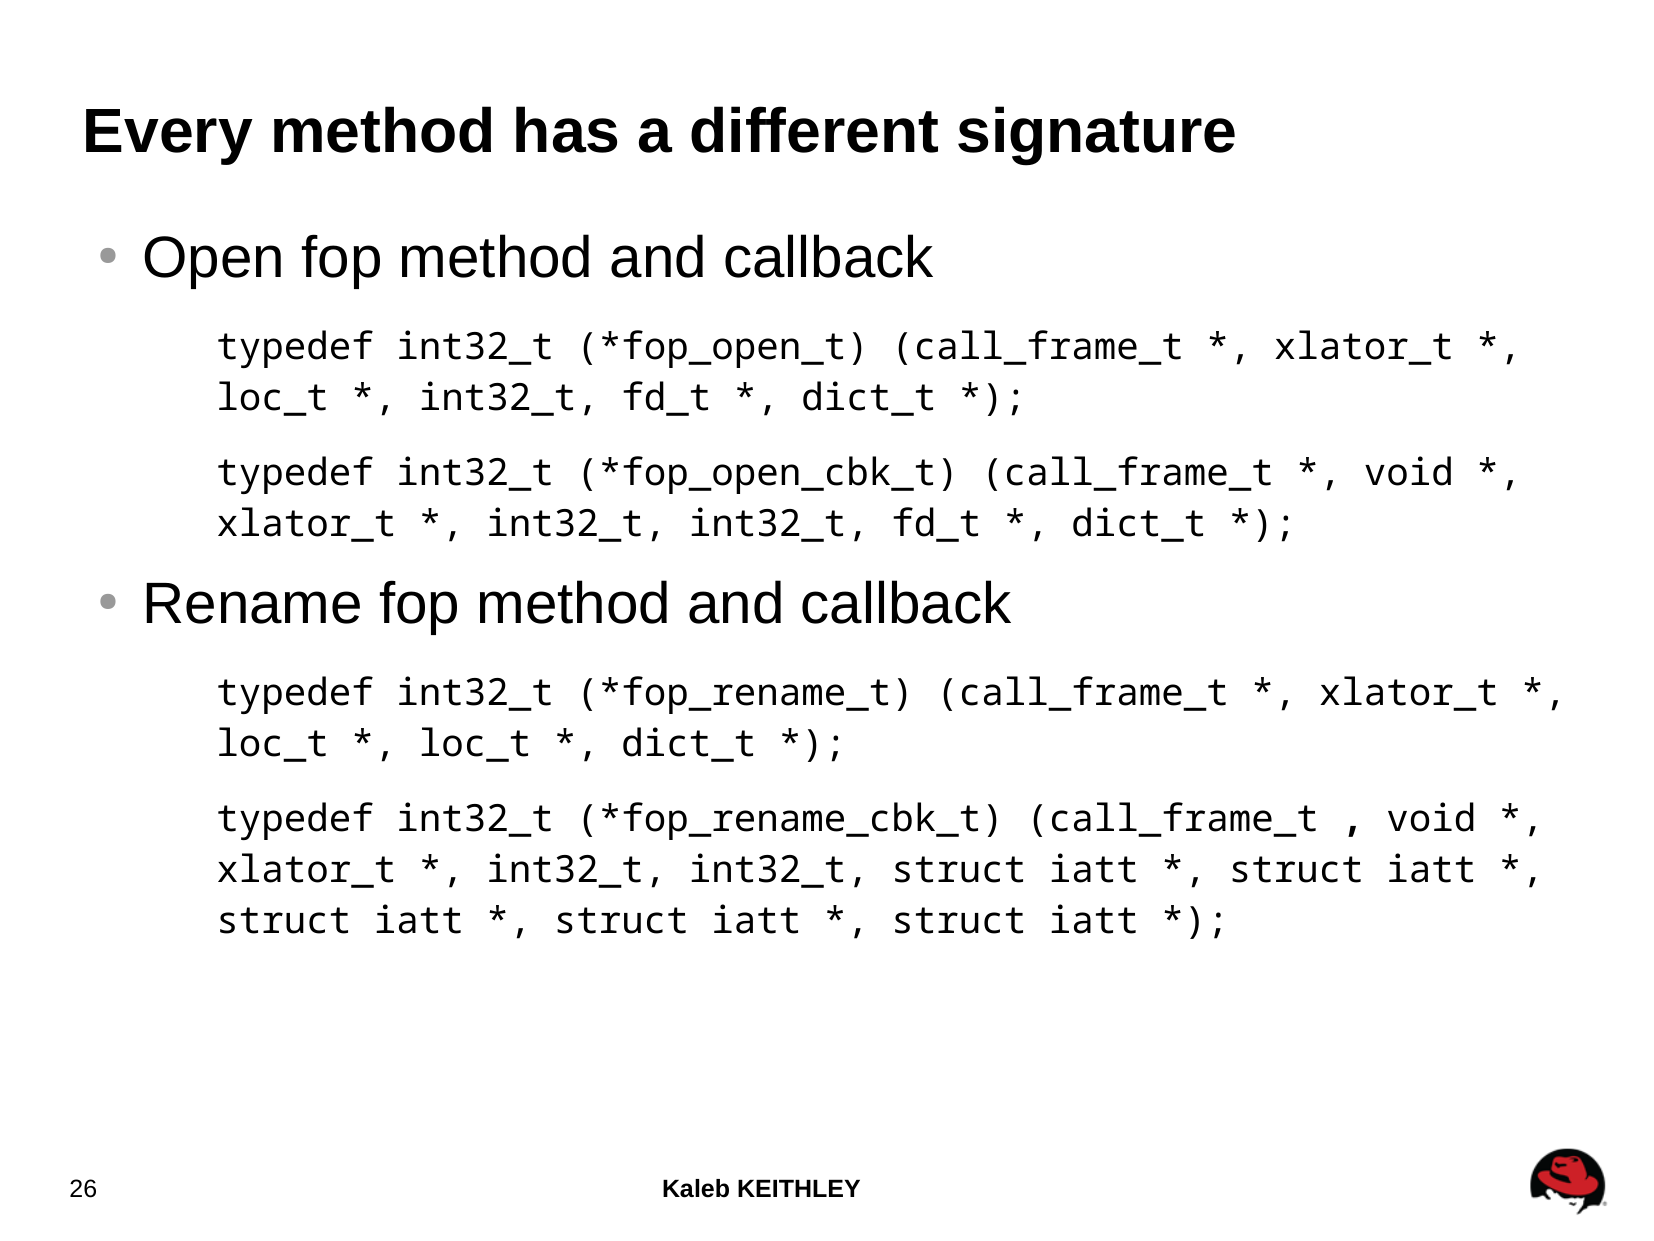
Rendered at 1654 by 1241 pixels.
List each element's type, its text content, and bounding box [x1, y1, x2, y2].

title Every method has a different signature [82, 37, 1571, 225]
list Open fop method and callback typedef int32_t (*fop_open_t) (call_frame_t *, xlator_t *, loc_t *, int32_t, fd_t *, dict_t *); typedef int32_t (*fop_open_cbk_t) (call_frame_t *, void *, xlator_t *, int32_t, int32_t, fd_t *, dict_t *); Rename fop method and callback typedef int32_t (*fop_rename_t) (call_frame_t *, xlator_t *, loc_t *, loc_t *, dict_t *); typedef int32_t (*fop_rename_cbk_t) (call_frame_t , void *, xlator_t *, int32_t, int32_t, struct iatt *, struct iatt *, struct iatt *, struct iatt *, struct iatt *); [82, 225, 1571, 1019]
picture [1529, 1146, 1613, 1224]
